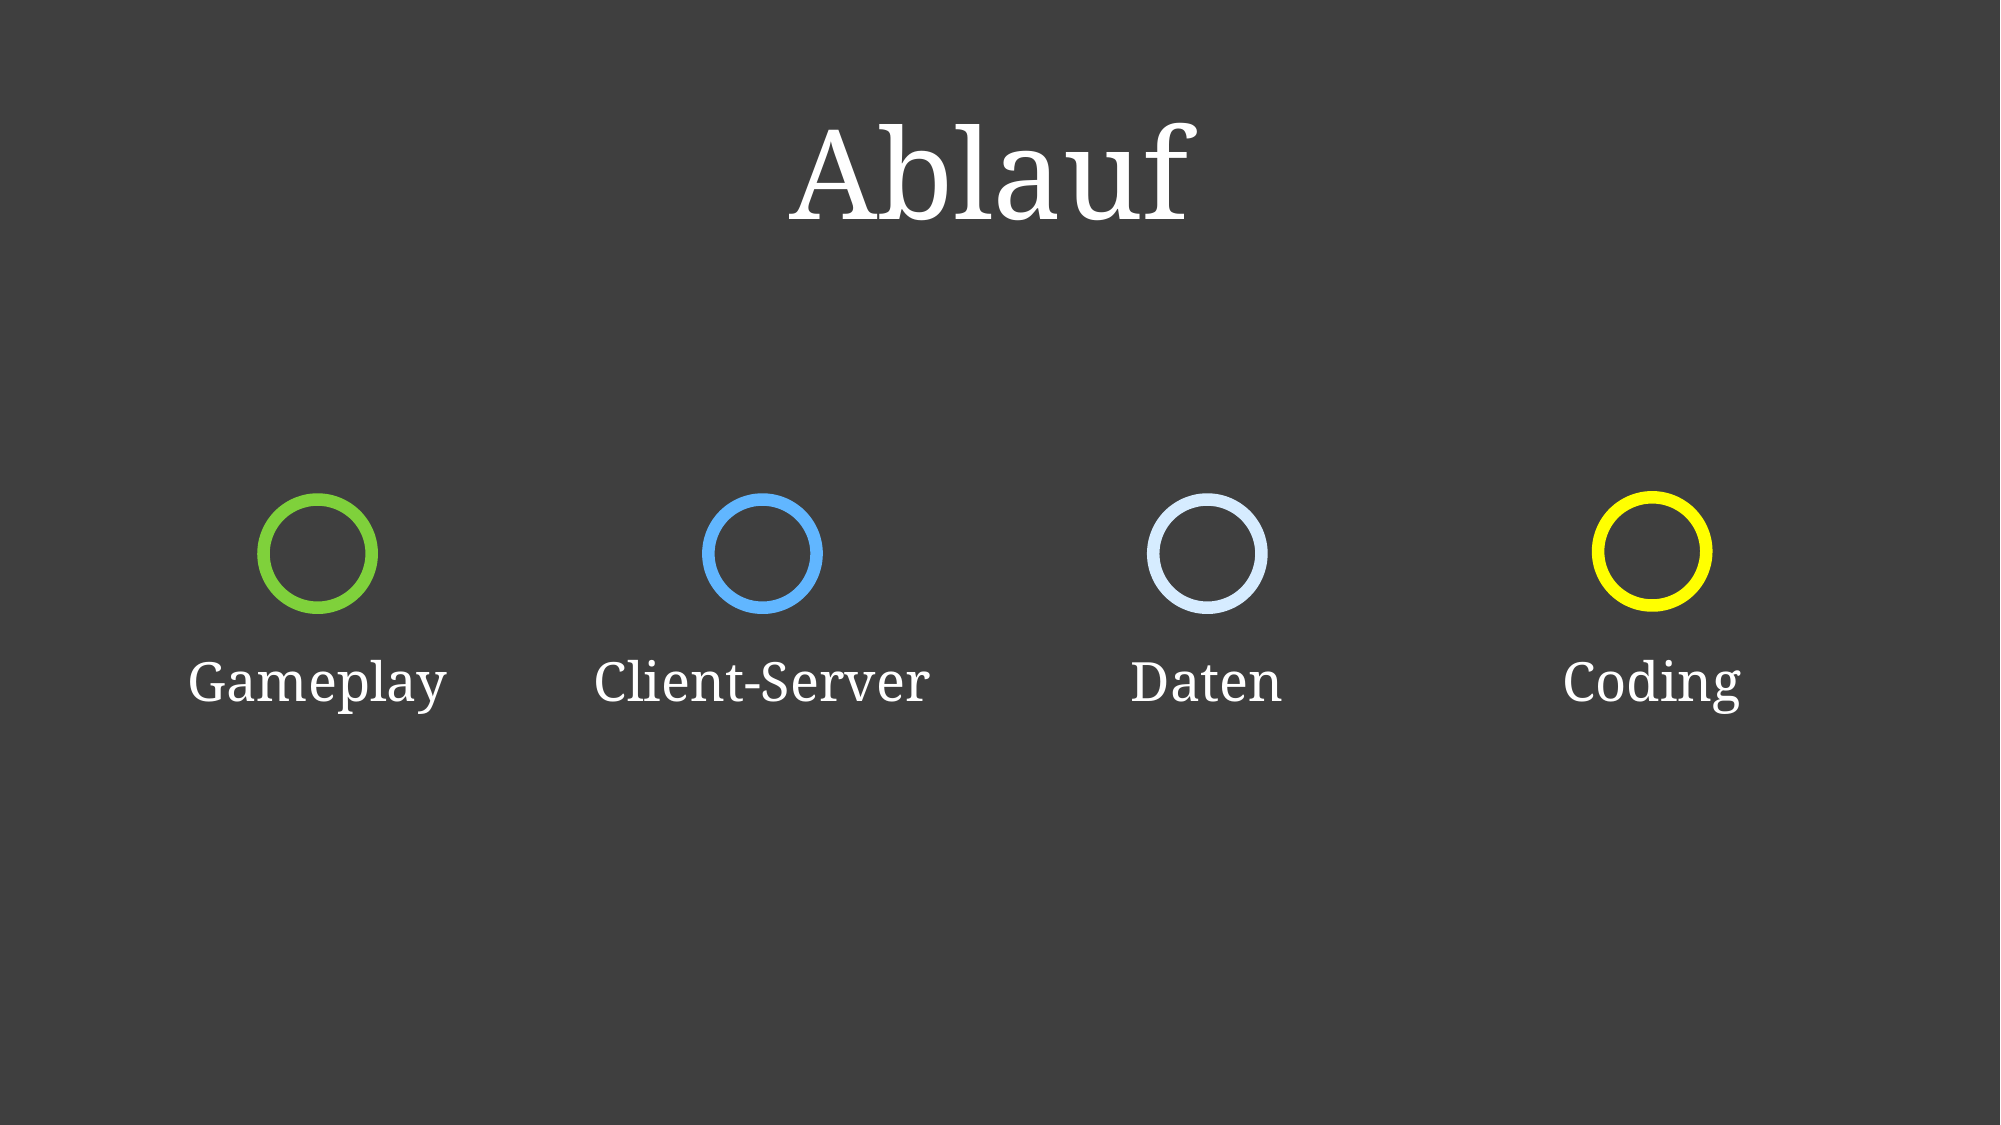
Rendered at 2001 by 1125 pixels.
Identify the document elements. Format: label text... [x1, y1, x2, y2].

text_box Client-Server [539, 639, 984, 721]
text_box Gameplay [94, 639, 539, 721]
text_box Coding [1429, 639, 1875, 721]
title Ablauf [239, 74, 1740, 255]
text_box Daten [984, 639, 1429, 721]
